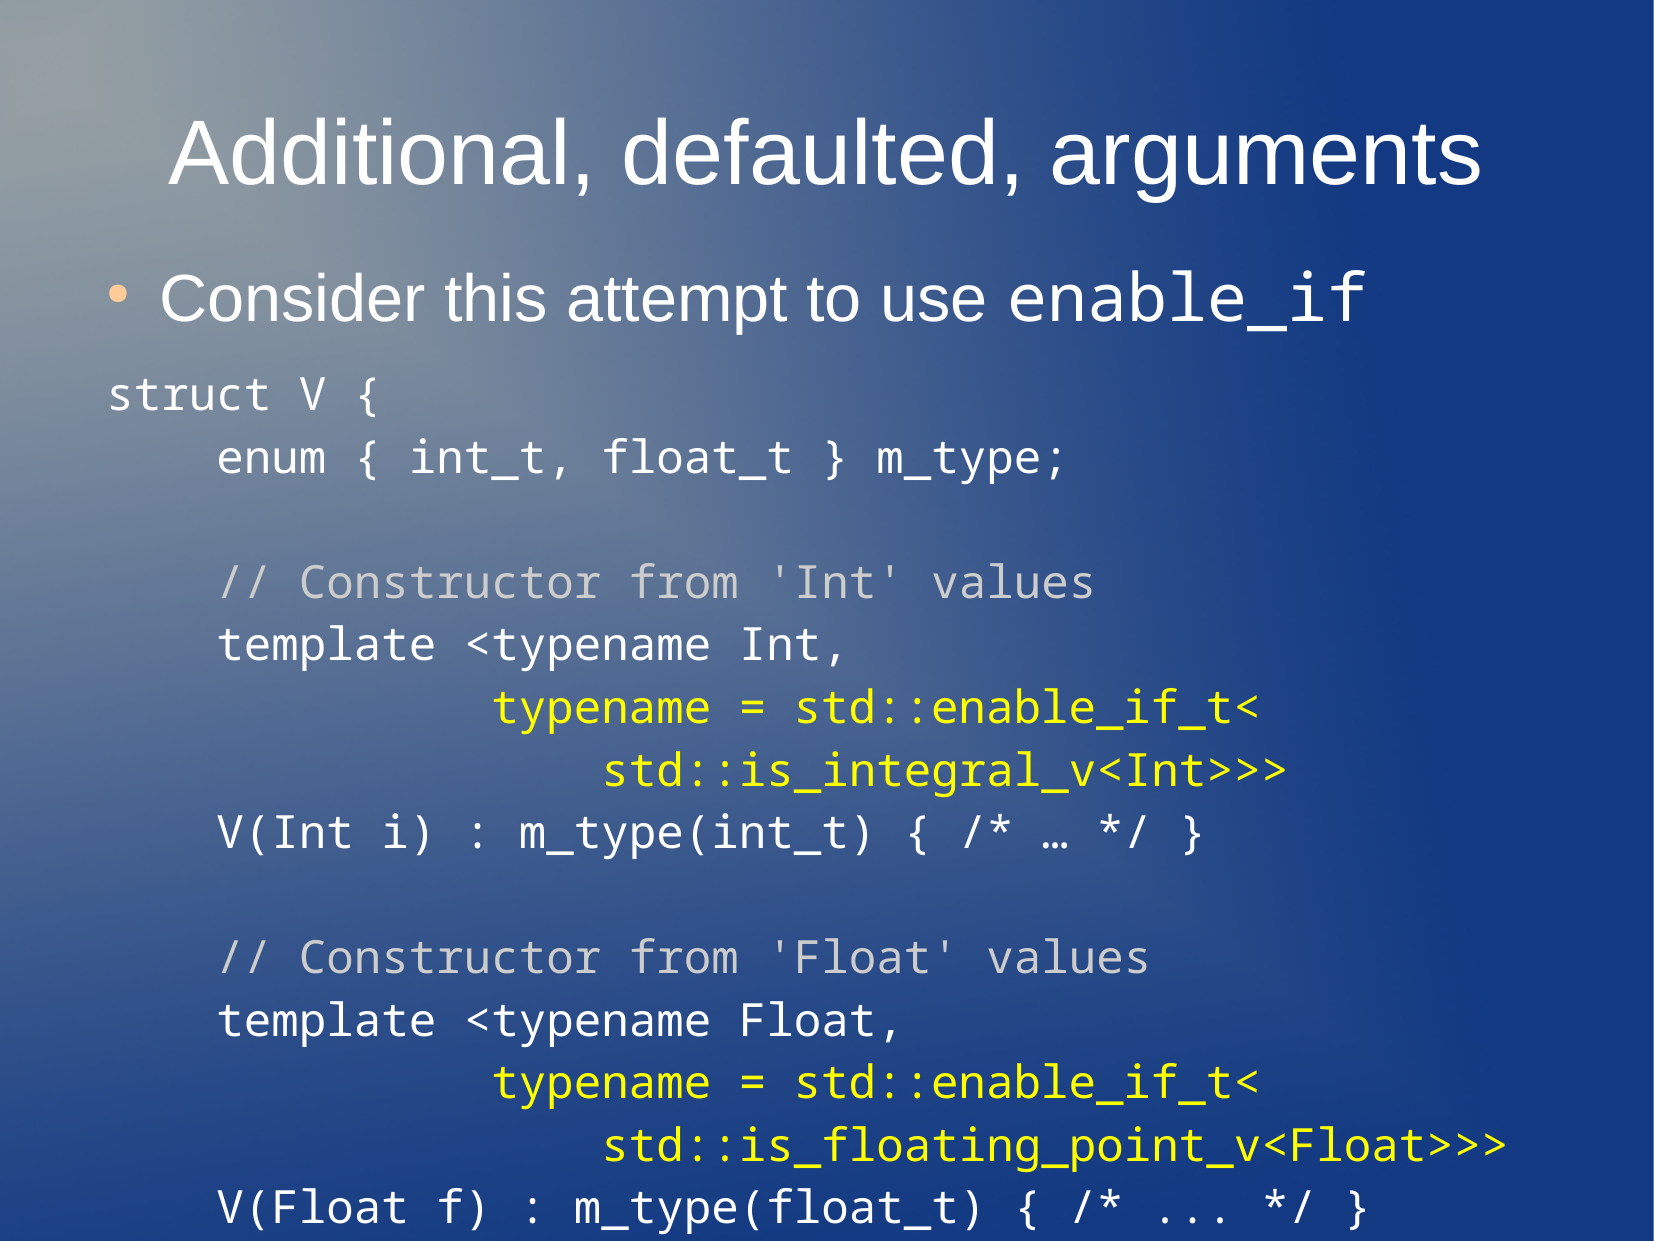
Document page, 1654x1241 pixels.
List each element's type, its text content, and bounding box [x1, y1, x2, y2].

picture [0, 0, 1654, 1241]
text_box struct V { enum { int_t, float_t } m_type; // Constructor from 'Int' values template <typename Int, typename = std::enable_if_t< std::is_integral_v<Int>>> V(Int i) : m_type(int_t) { /* … */ } // Constructor from 'Float' values template <typename Float, typename = std::enable_if_t< std::is_floating_point_v<Float>>> V(Float f) : m_type(float_t) { /* ... */ } }; [91, 354, 1536, 1182]
title Additional, defaulted, arguments [82, 49, 1571, 257]
text_box Consider this attempt to use enable_if [88, 249, 1595, 329]
